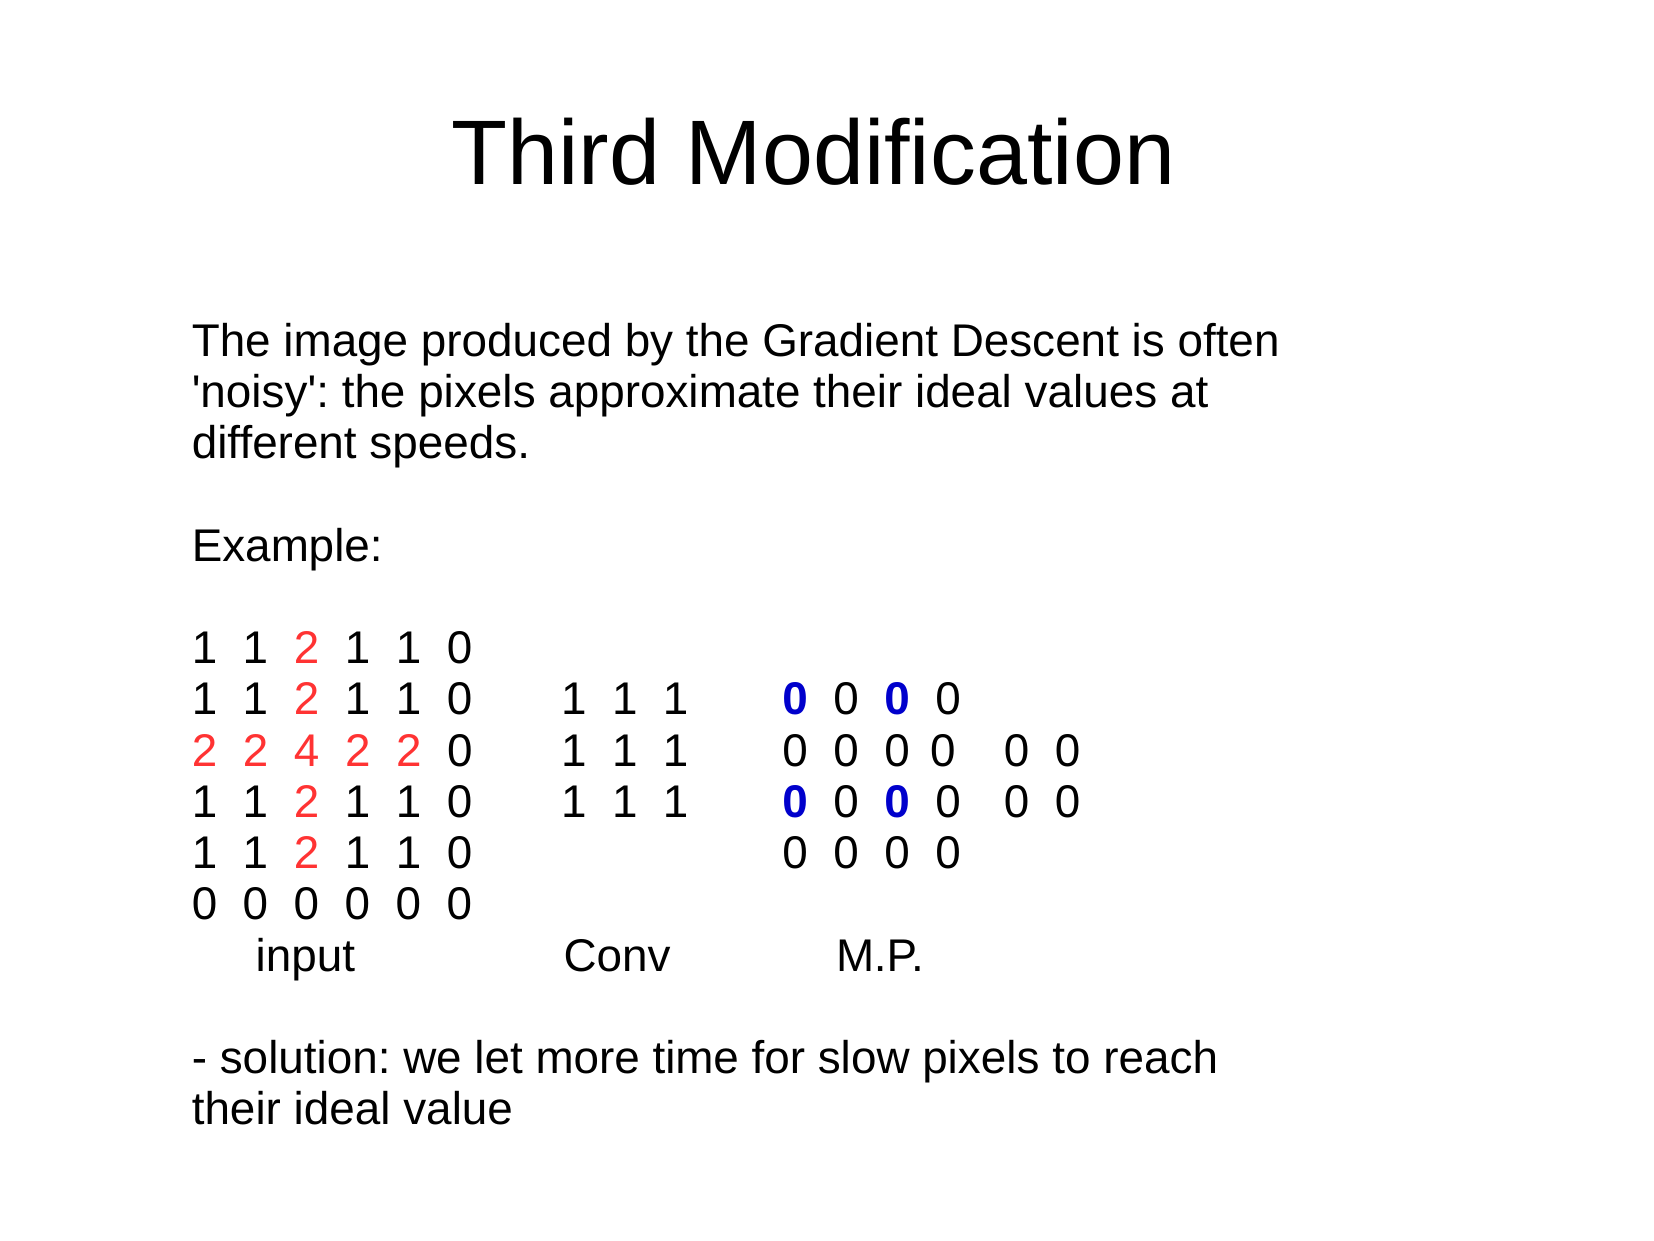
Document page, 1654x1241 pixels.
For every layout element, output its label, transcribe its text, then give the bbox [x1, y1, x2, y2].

title Third Modification [82, 49, 1571, 257]
text_box The image produced by the Gradient Descent is often 'noisy': the pixels approximate their ideal values at different speeds. Example: 1 1 2 1 1 0 1 1 2 1 1 0 1 1 1 0 0 0 0 2 2 4 2 2 0 1 1 1 0 0 0 0 0 0 1 1 2 1 1 0 1 1 1 0 0 0 0 0 0 1 1 2 1 1 0 0 0 0 0 0 0 0 0 0 0 input Conv M.P. - solution: we let more time for slow pixels to reach their ideal value - Illustrate its usefulness in robotics [177, 307, 1311, 1193]
